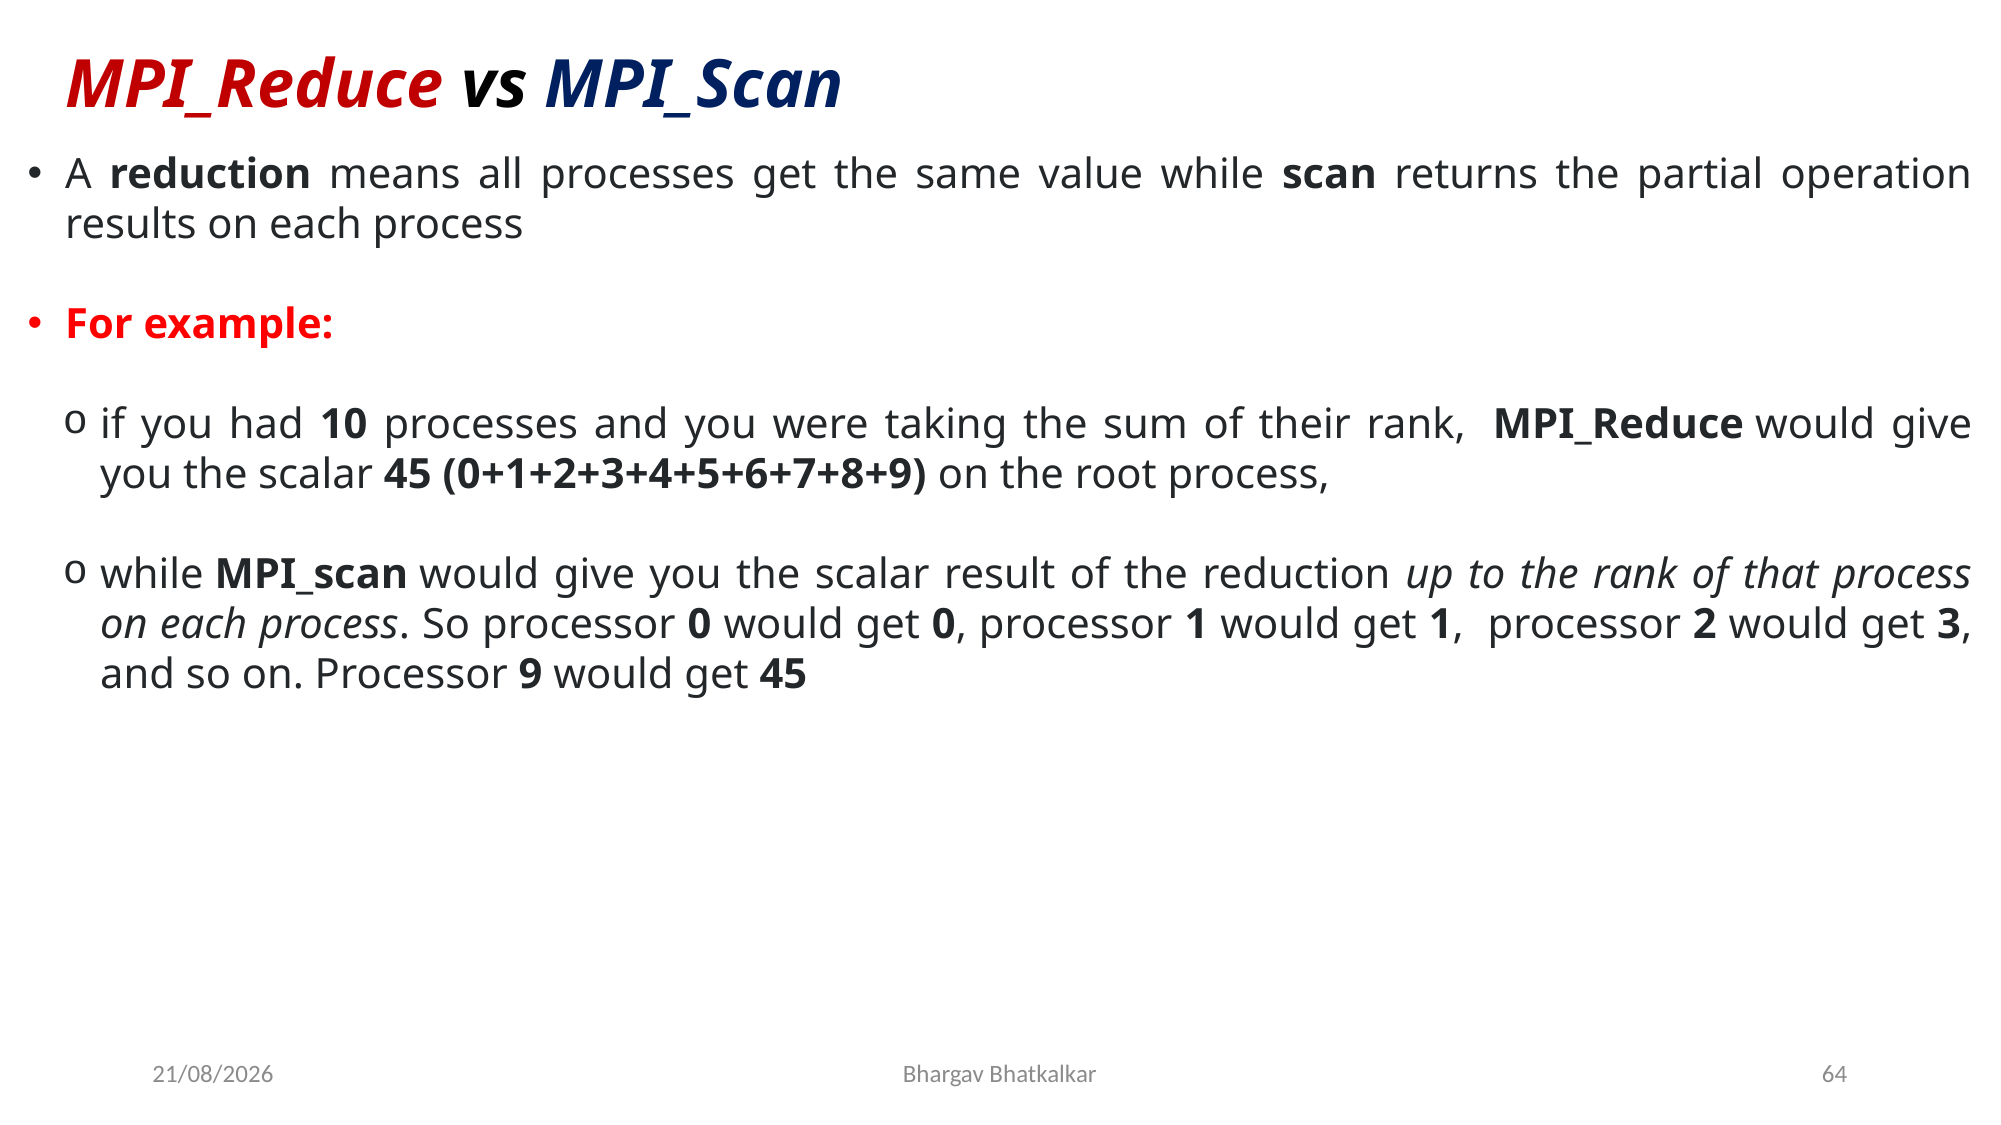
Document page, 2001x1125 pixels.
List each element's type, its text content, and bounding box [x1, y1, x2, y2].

slide_number <number> [1412, 1042, 1863, 1103]
footer Bhargav Bhatkalkar [662, 1042, 1338, 1103]
slide_number 25/02/2021 [137, 1042, 588, 1103]
list A reduction means all processes get the same value while scan returns the partial operation results on each process For example: if you had 10 processes and you were taking the sum of their rank, MPI_Reduce would give you the scalar 45 (0+1+2+3+4+5+6+7+8+9) on the root process, while MPI_scan would give you the scalar result of the reduction up to the rank of that process on each process. So processor 0 would get 0, processor 1 would get 1, processor 2 would get 3, and so on. Processor 9 would get 45 [27, 103, 1973, 741]
title MPI_Reduce vs MPI_Scan [50, 0, 1776, 103]
